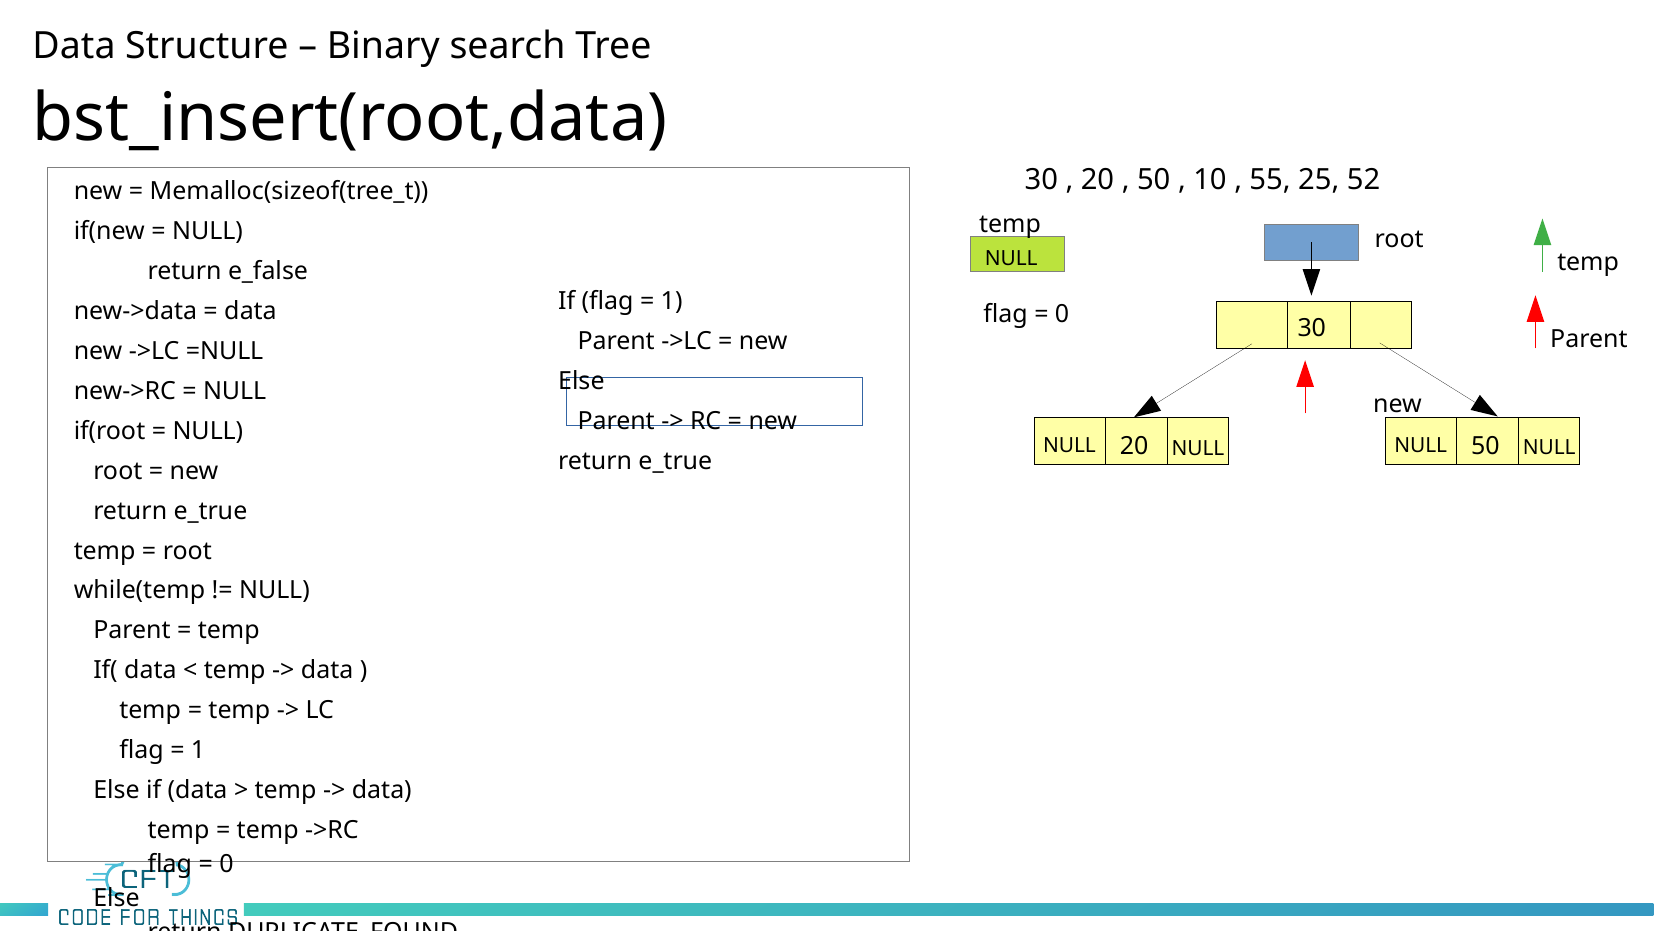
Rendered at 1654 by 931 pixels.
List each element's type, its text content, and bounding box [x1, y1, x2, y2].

text_box flag = 0 [968, 288, 1111, 333]
text_box NULL [1028, 423, 1112, 463]
text_box [47, 167, 59, 862]
text_box temp [1542, 236, 1638, 281]
text_box [1054, 243, 1065, 272]
text_box [1168, 417, 1229, 425]
text_box 20 [1105, 420, 1167, 465]
text_box root [1359, 212, 1440, 258]
text_box [1264, 224, 1359, 261]
text_box [1440, 417, 1456, 422]
text_box Parent [1535, 312, 1646, 358]
text_box [1034, 417, 1105, 423]
title Data Structure – Binary search Tree bst_insert(root,data) [32, 12, 1184, 166]
text_box 50 [1456, 420, 1519, 465]
picture [59, 866, 237, 925]
text_box [1216, 301, 1287, 349]
text_box [1351, 301, 1412, 349]
text_box NULL [1156, 425, 1241, 465]
text_box 30 , 20 , 50 , 10 , 55, 25, 52 [1009, 141, 1536, 201]
text_box temp [964, 198, 1069, 243]
text_box new [1358, 377, 1440, 423]
text_box NULL [970, 236, 1054, 276]
text_box If (flag = 1) Parent ->LC = new Else Parent -> RC = new return e_true [543, 275, 863, 496]
text_box NULL [1508, 425, 1592, 465]
text_box 30 [1282, 302, 1345, 347]
text_box new = Memalloc(sizeof(tree_t)) if(new = NULL) return e_false new->data = data new ->LC =NULL new->RC = NULL if(root = NULL) root = new return e_true temp = root while(temp != NULL) Parent = temp If( data < temp -> data ) temp = temp -> LC flag = 1 Else if (data > temp -> data) temp = temp ->RC flag = 0 Else return DUPLICATE_FOUND [59, 166, 603, 866]
text_box NULL [1379, 422, 1464, 463]
text_box [603, 167, 910, 862]
text_box [1519, 417, 1580, 425]
text_box [1288, 301, 1350, 349]
